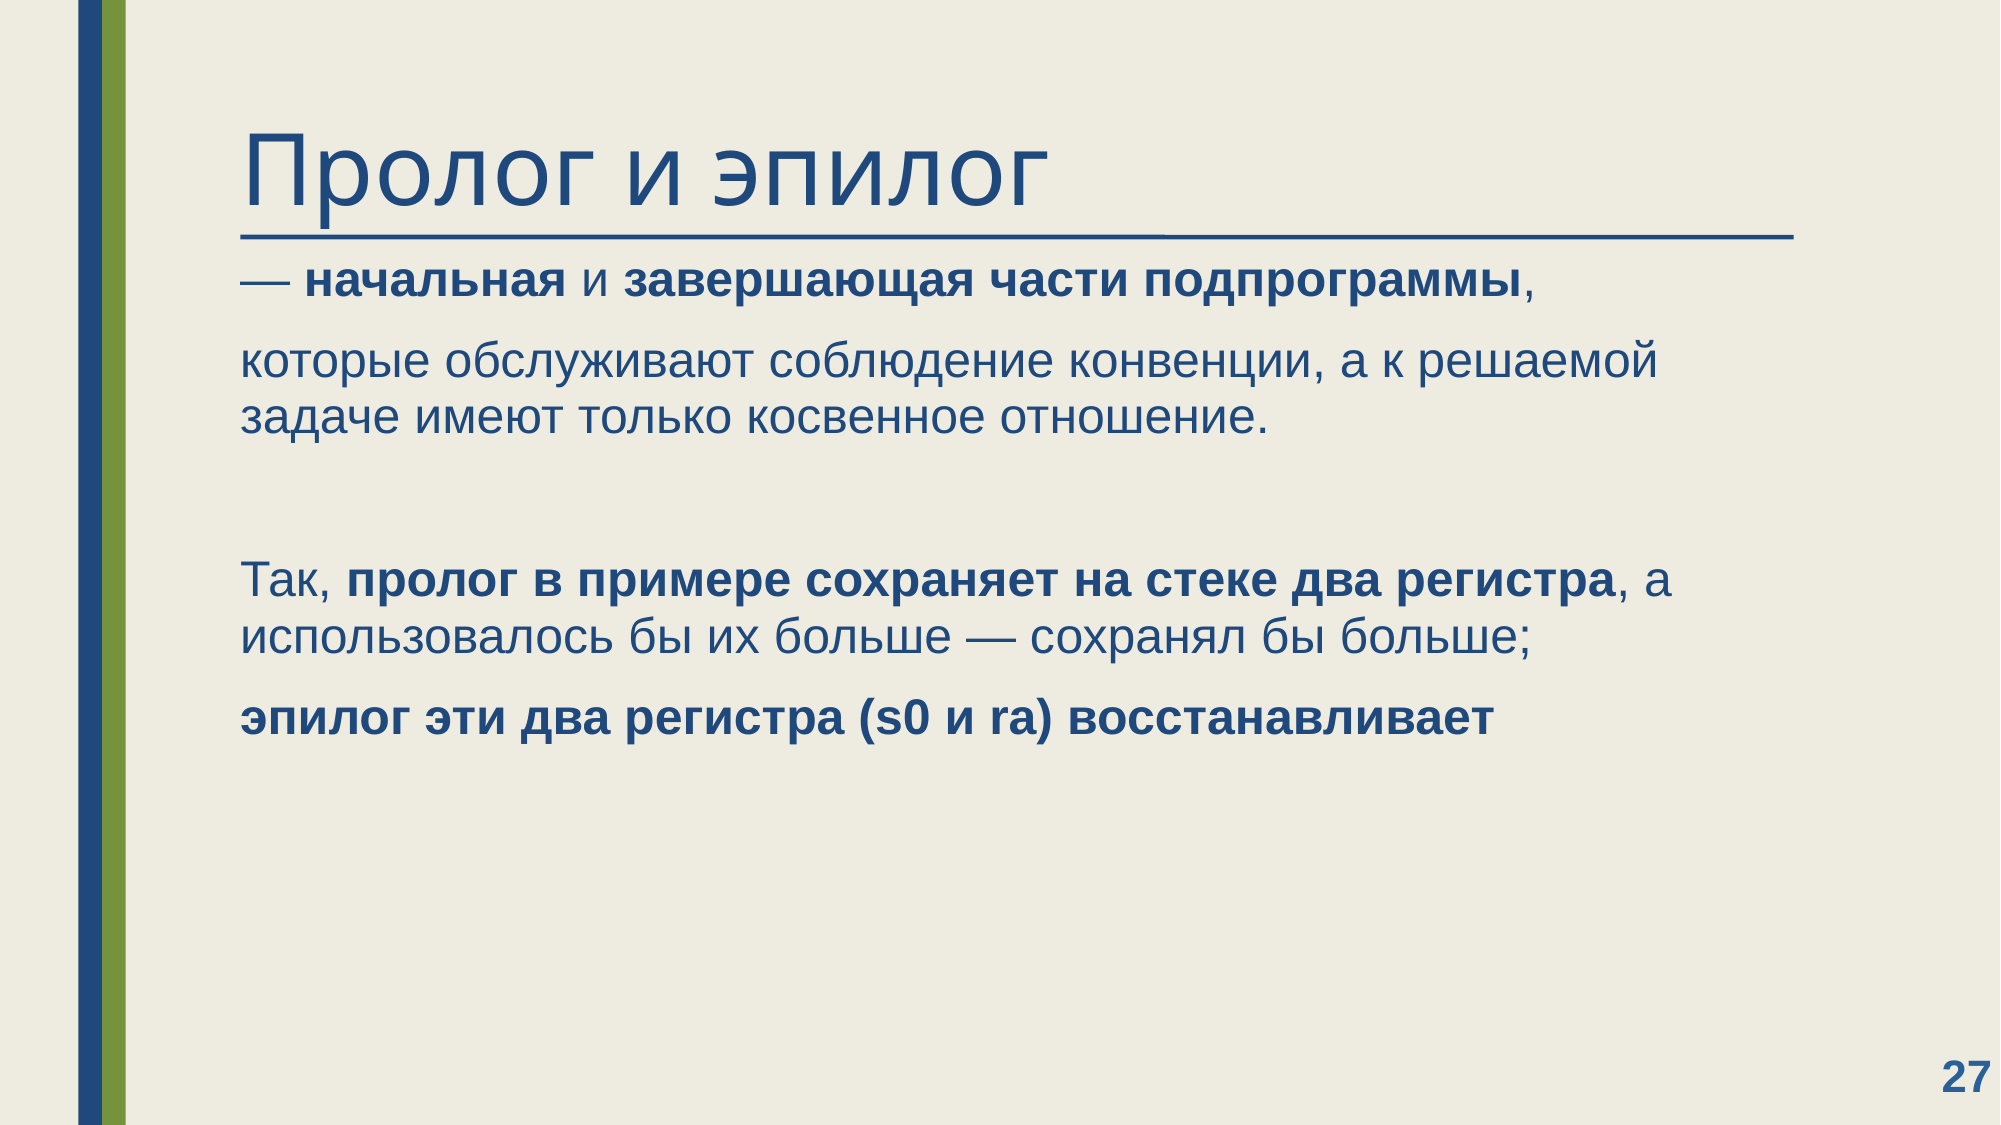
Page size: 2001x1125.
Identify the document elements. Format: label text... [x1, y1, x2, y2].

text_box <номер> [1766, 1043, 1998, 1125]
list — начальная и завершающая части подпрограммы, которые обслуживают соблюдение конвенции, а к решаемой задаче имеют только косвенное отношение. Так, пролог в примере сохраняет на стеке два регистра, а использовалось бы их больше — сохранял бы больше; эпилог эти два регистра (s0 и ra) восстанавливает [225, 243, 1800, 963]
title Пролог и эпилог [225, 112, 1800, 231]
